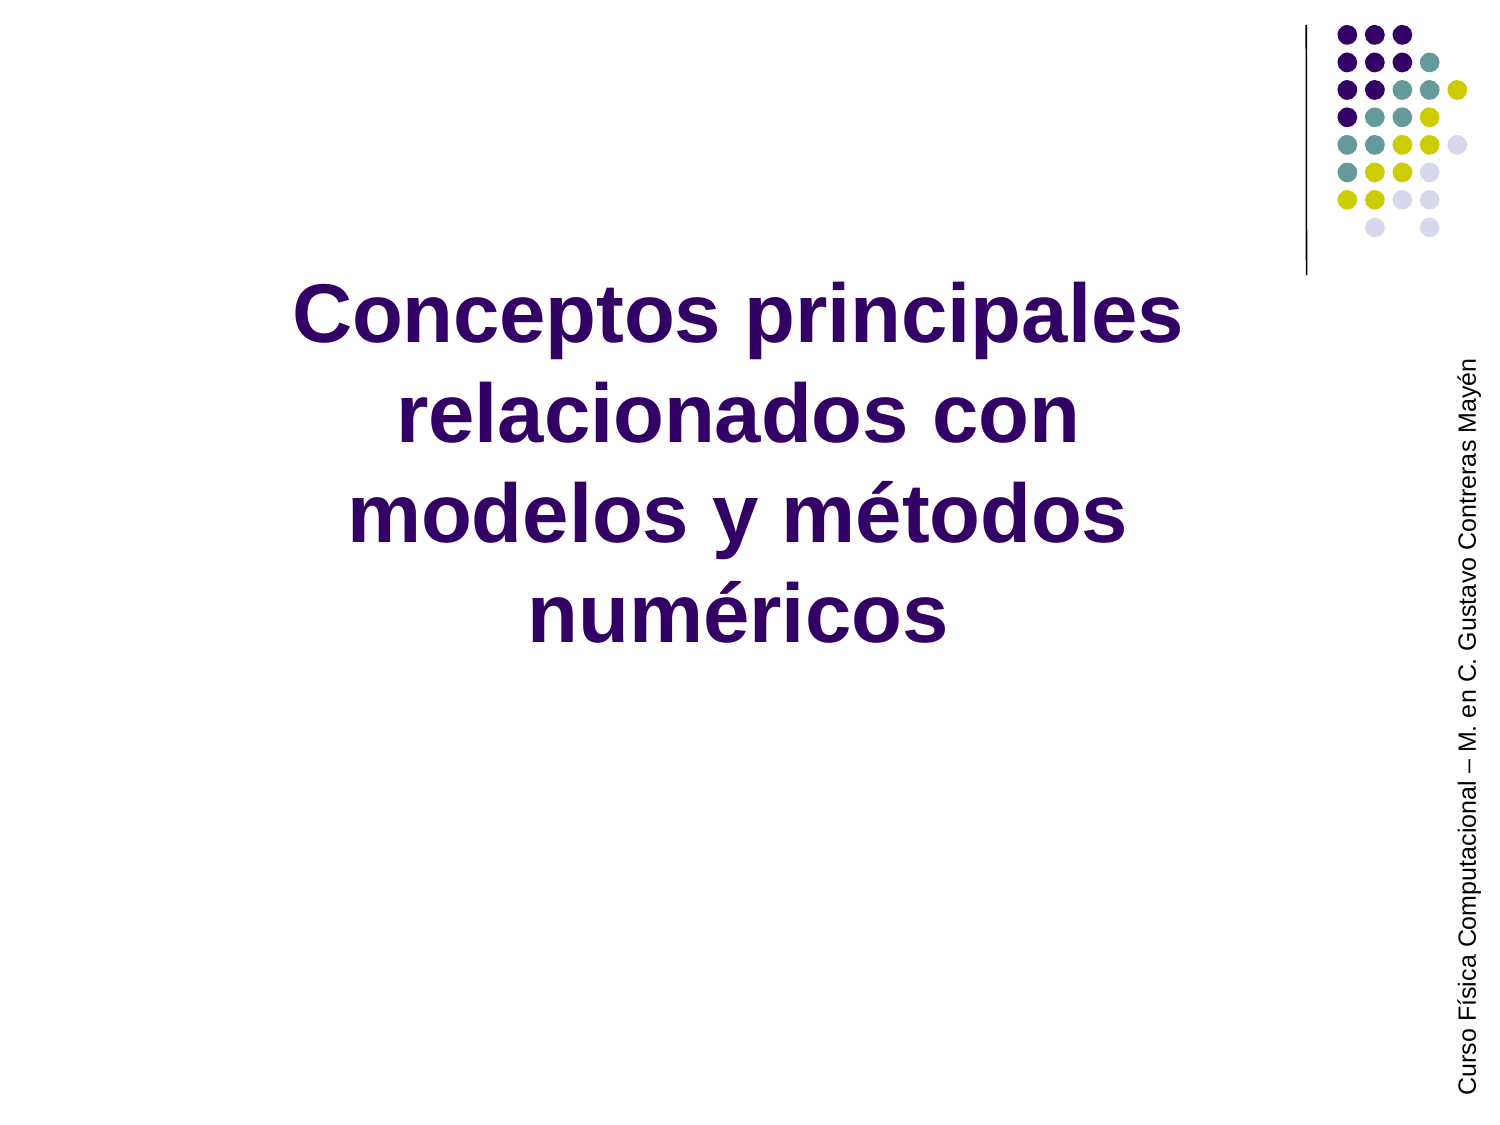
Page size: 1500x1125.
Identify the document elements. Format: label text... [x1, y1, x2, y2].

text_box Conceptos principales relacionados con modelos y métodos numéricos [218, 278, 1259, 668]
